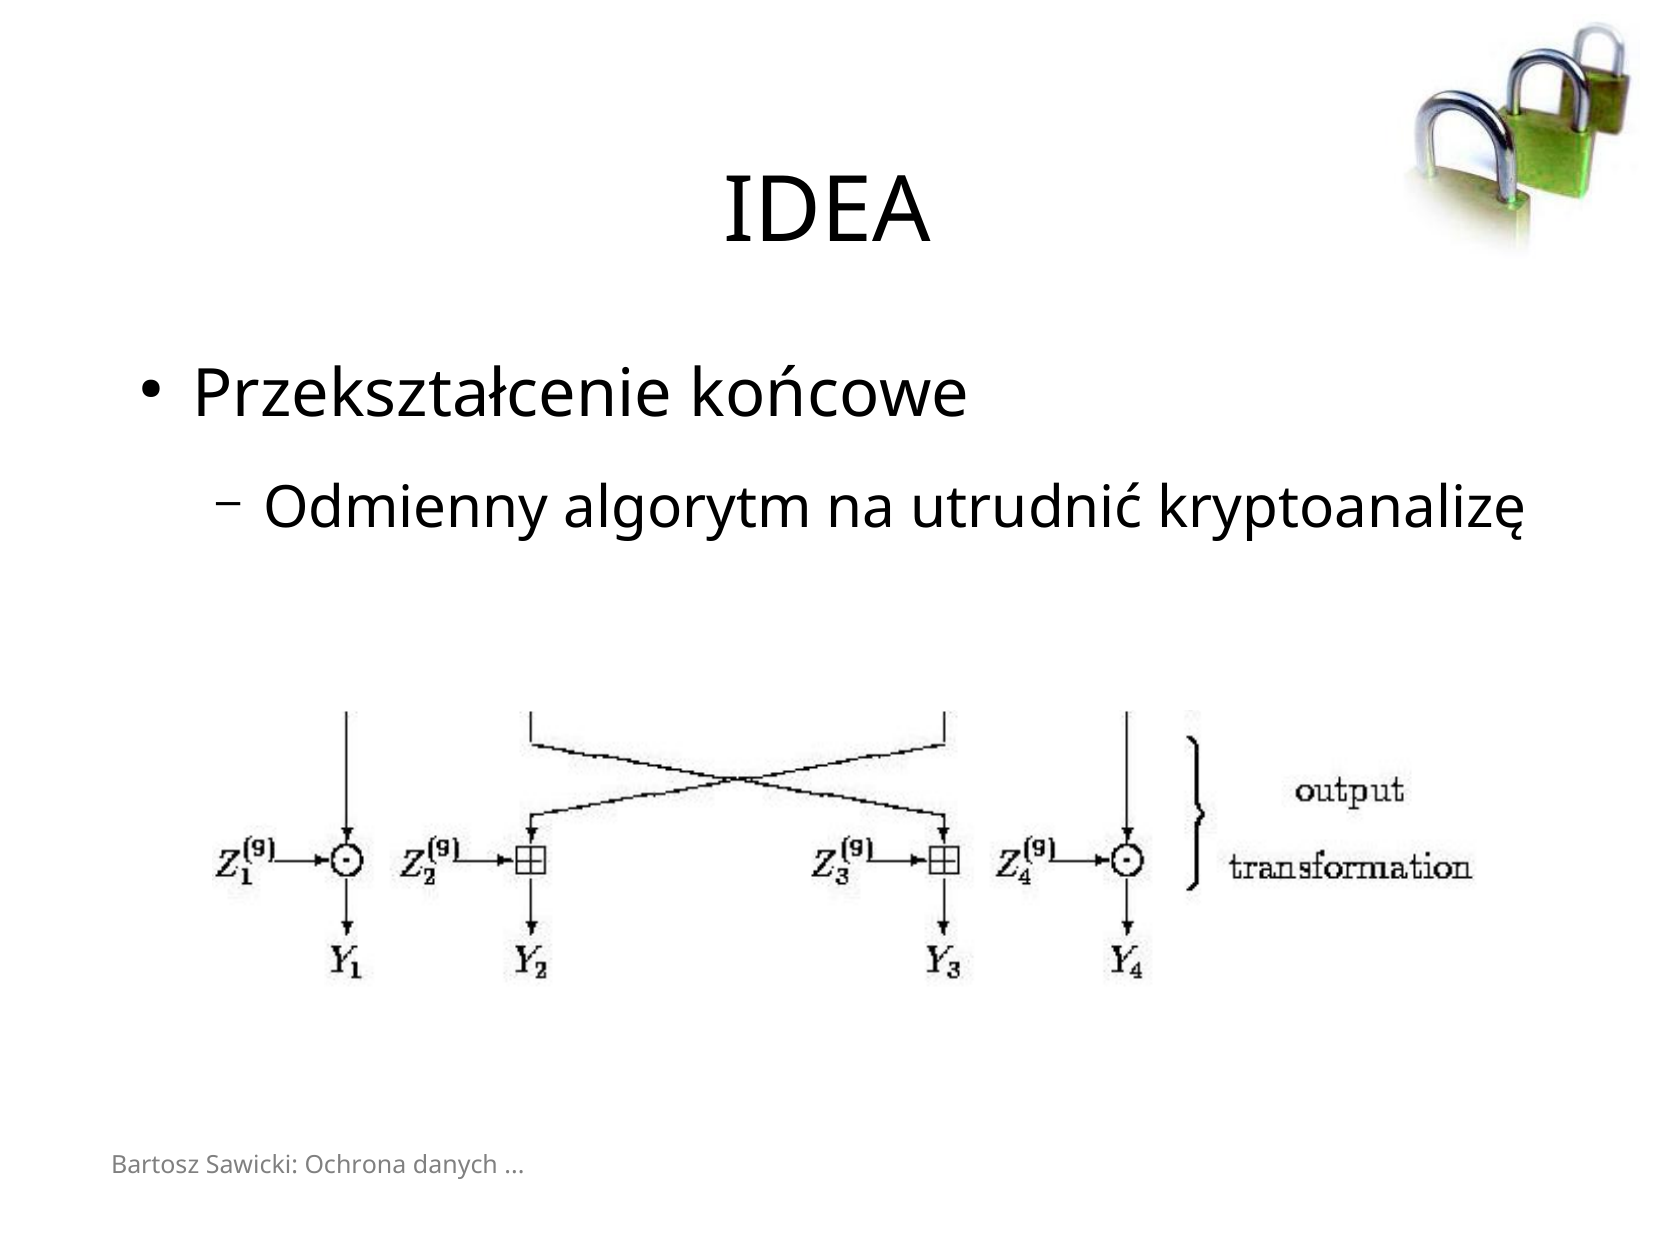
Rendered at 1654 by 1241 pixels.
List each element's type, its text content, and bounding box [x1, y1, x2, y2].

picture [212, 710, 1487, 995]
list Przekształcenie końcowe Odmienny algorytm na utrudnić kryptoanalizę [121, 344, 1534, 1127]
picture [1385, 14, 1640, 266]
title IDEA [121, 102, 1534, 311]
